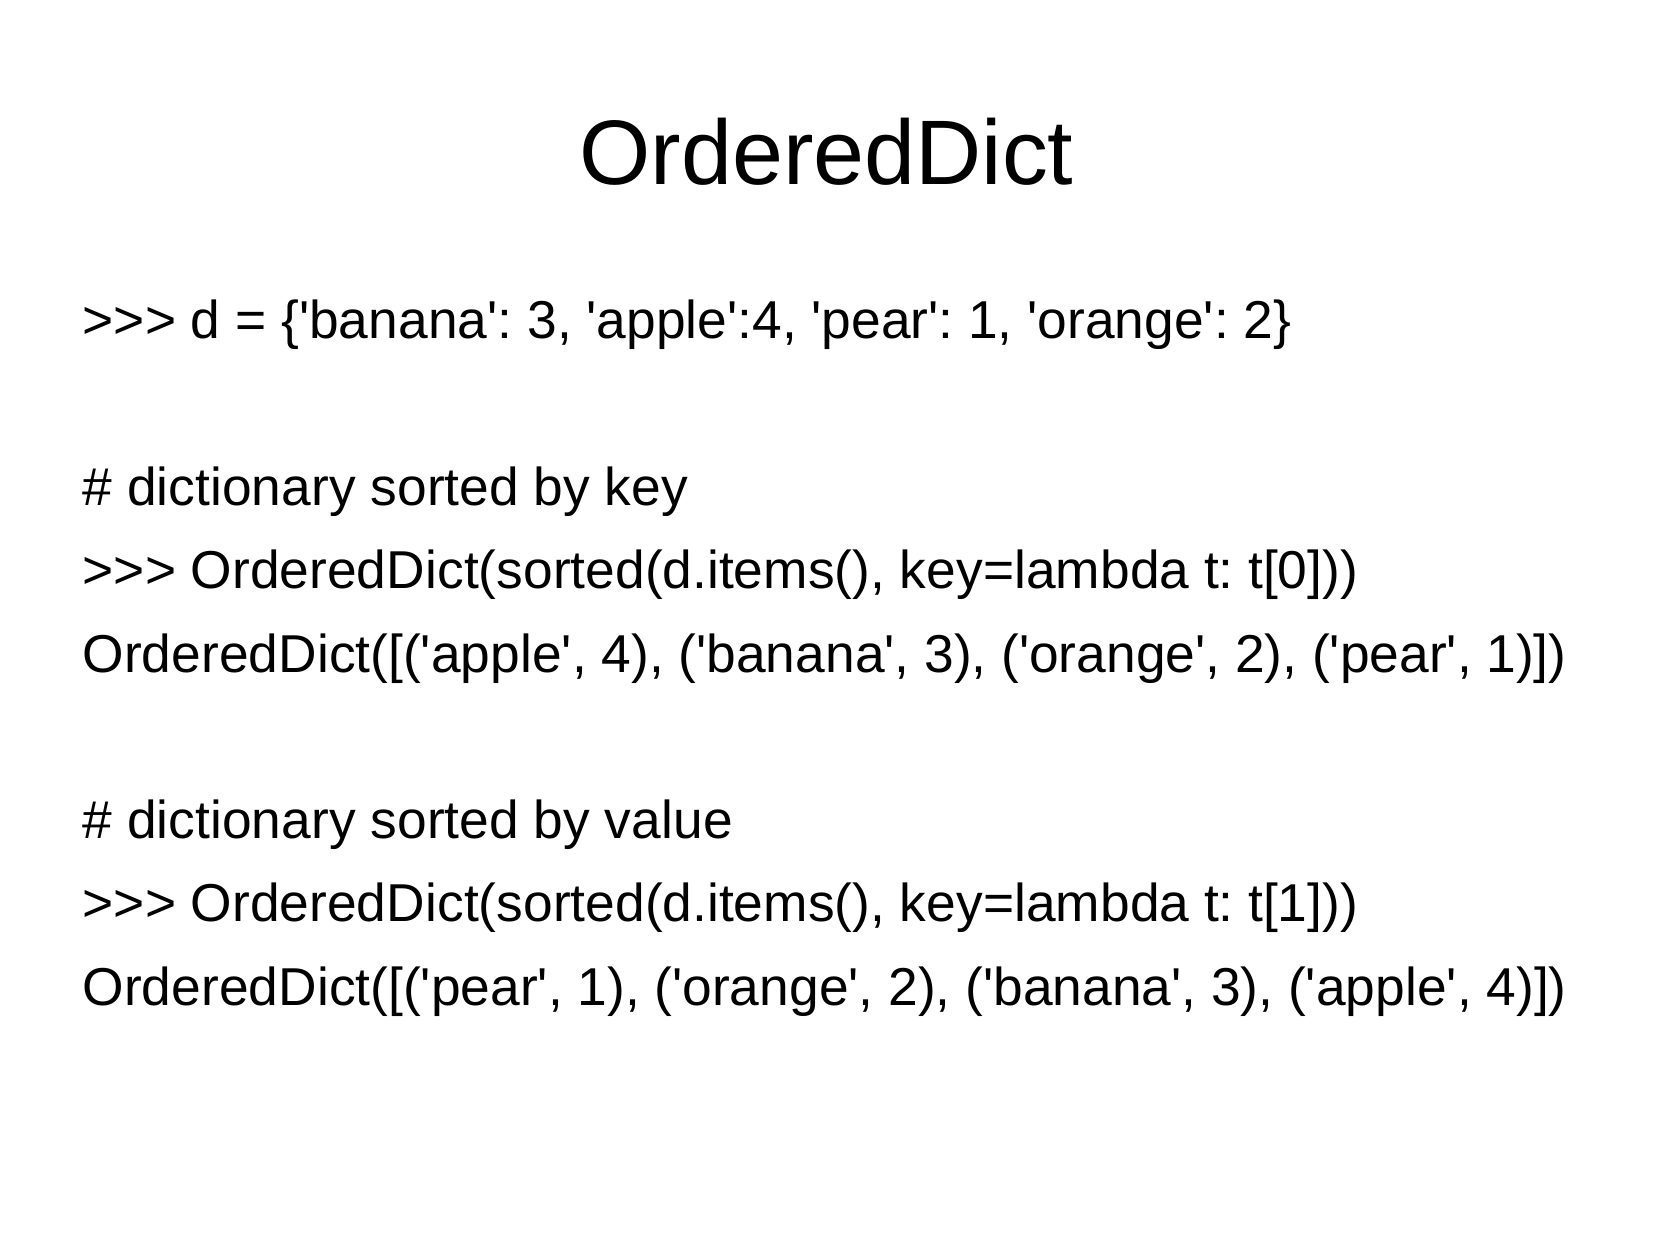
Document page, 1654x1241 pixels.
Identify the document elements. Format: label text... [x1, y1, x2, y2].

list >>> d = {'banana': 3, 'apple':4, 'pear': 1, 'orange': 2} # dictionary sorted by key >>> OrderedDict(sorted(d.items(), key=lambda t: t[0])) OrderedDict([('apple', 4), ('banana', 3), ('orange', 2), ('pear', 1)]) # dictionary sorted by value >>> OrderedDict(sorted(d.items(), key=lambda t: t[1])) OrderedDict([('pear', 1), ('orange', 2), ('banana', 3), ('apple', 4)]) [82, 290, 1571, 1109]
title OrderedDict [82, 49, 1571, 257]
